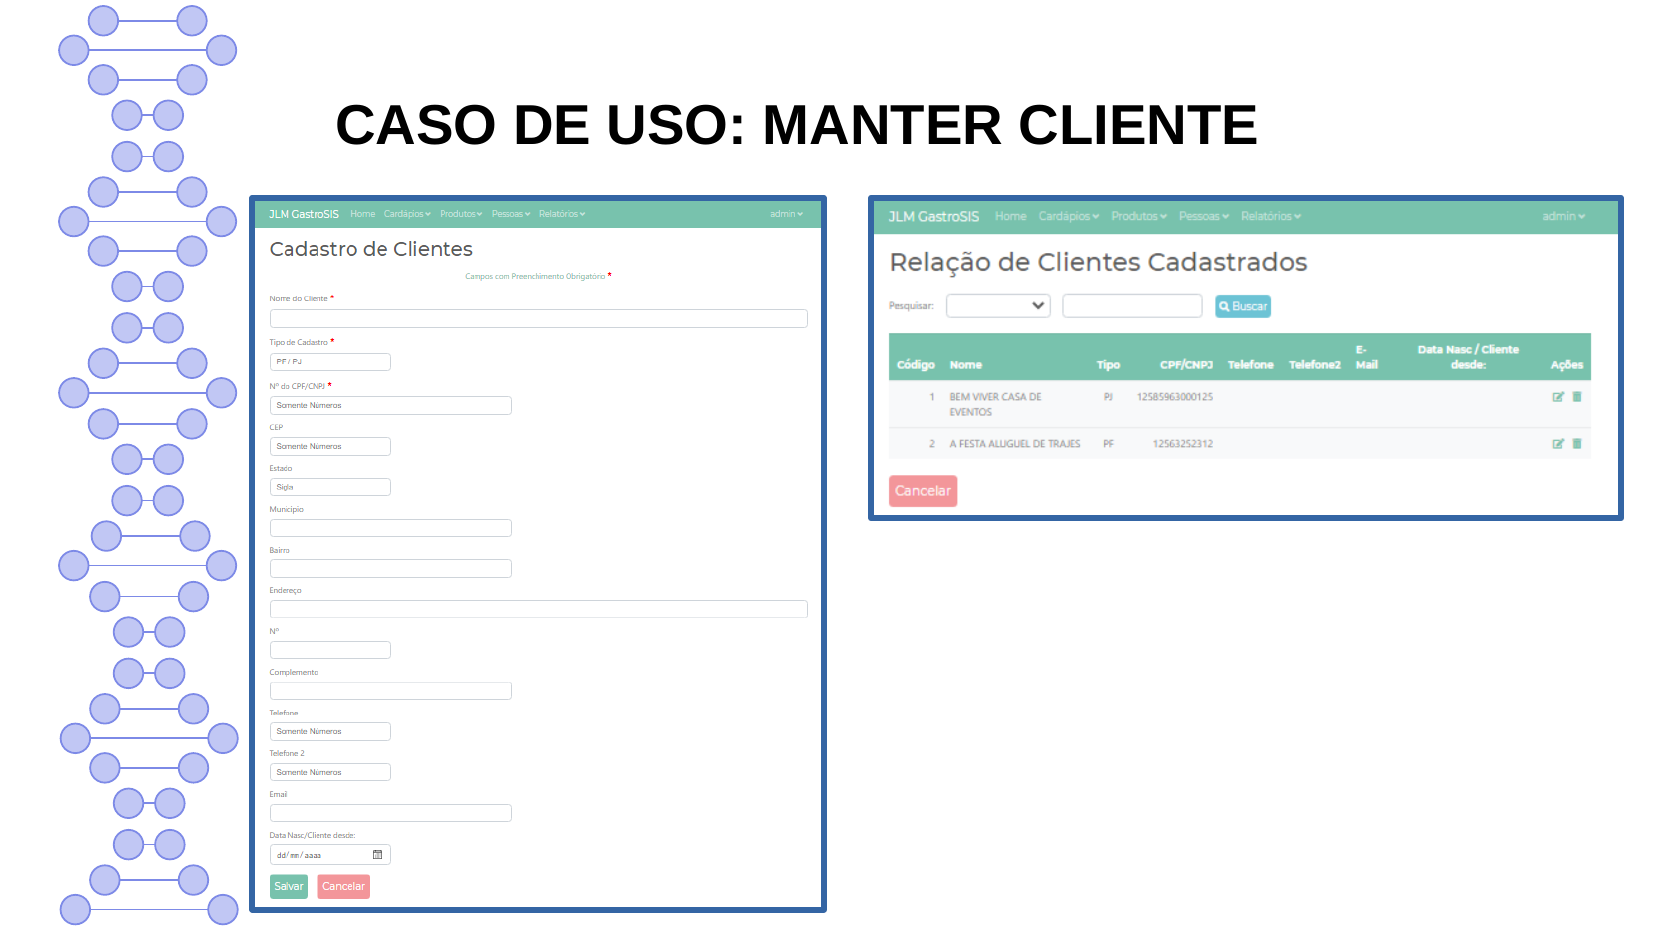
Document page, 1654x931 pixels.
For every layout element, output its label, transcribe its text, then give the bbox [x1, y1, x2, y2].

picture [874, 200, 1619, 516]
title Caso de Uso: manter cliente [88, 73, 1506, 178]
picture [255, 200, 821, 907]
